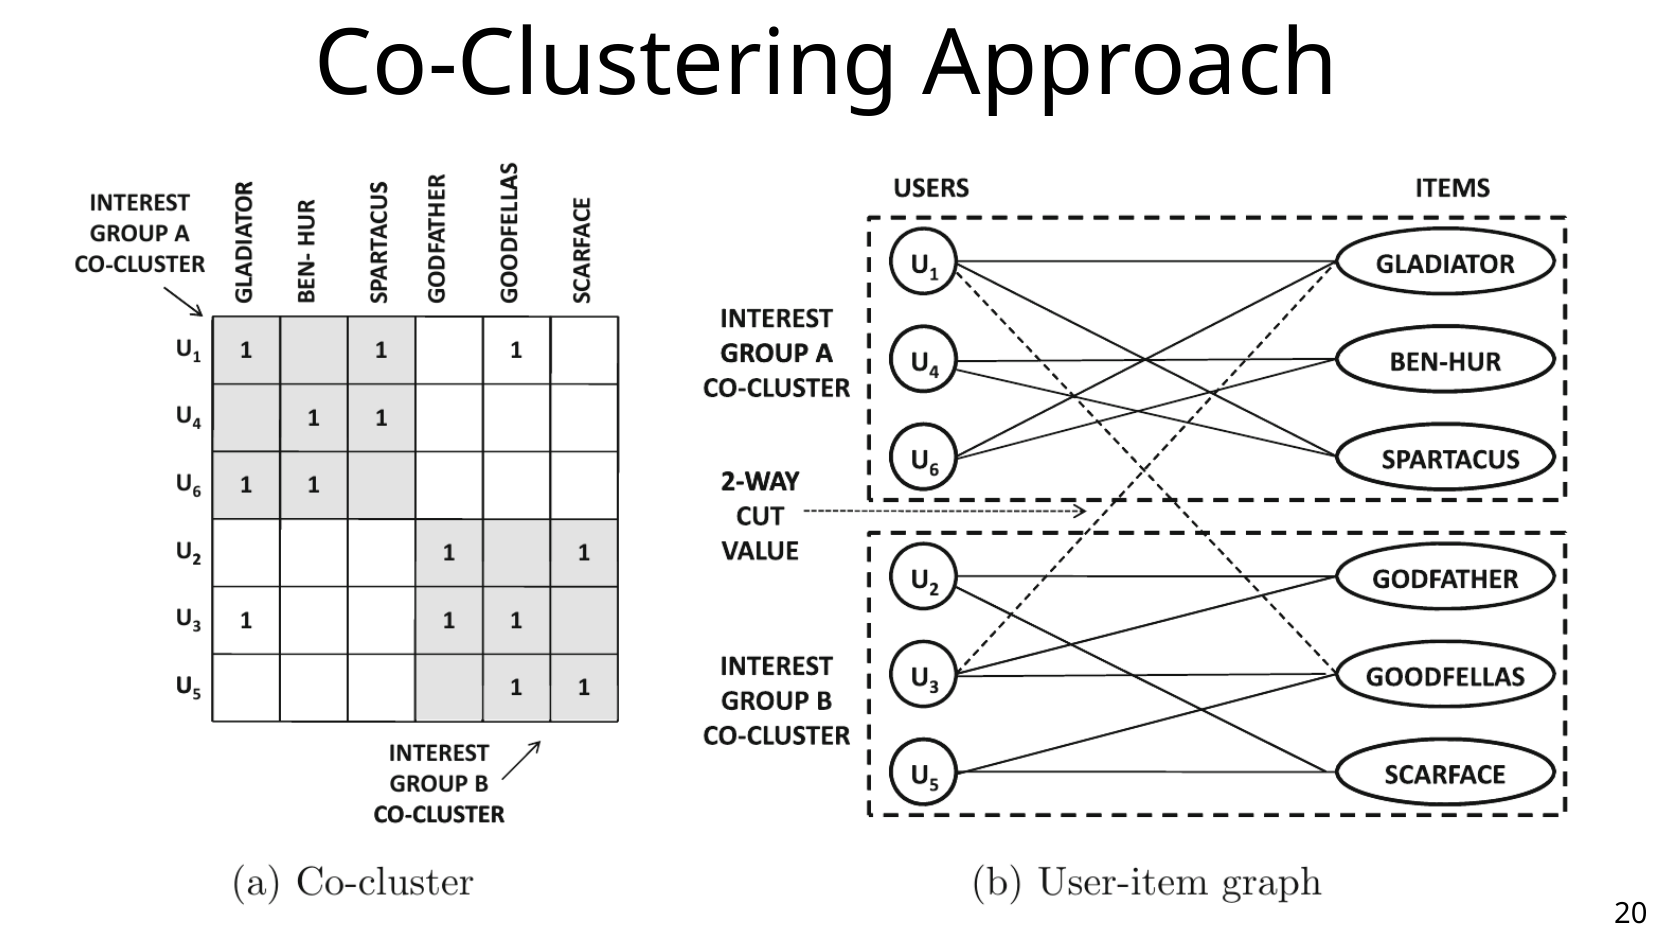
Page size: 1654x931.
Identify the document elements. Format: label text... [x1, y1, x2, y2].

picture [49, 131, 1603, 921]
title Co-Clustering Approach [82, 1, 1571, 116]
